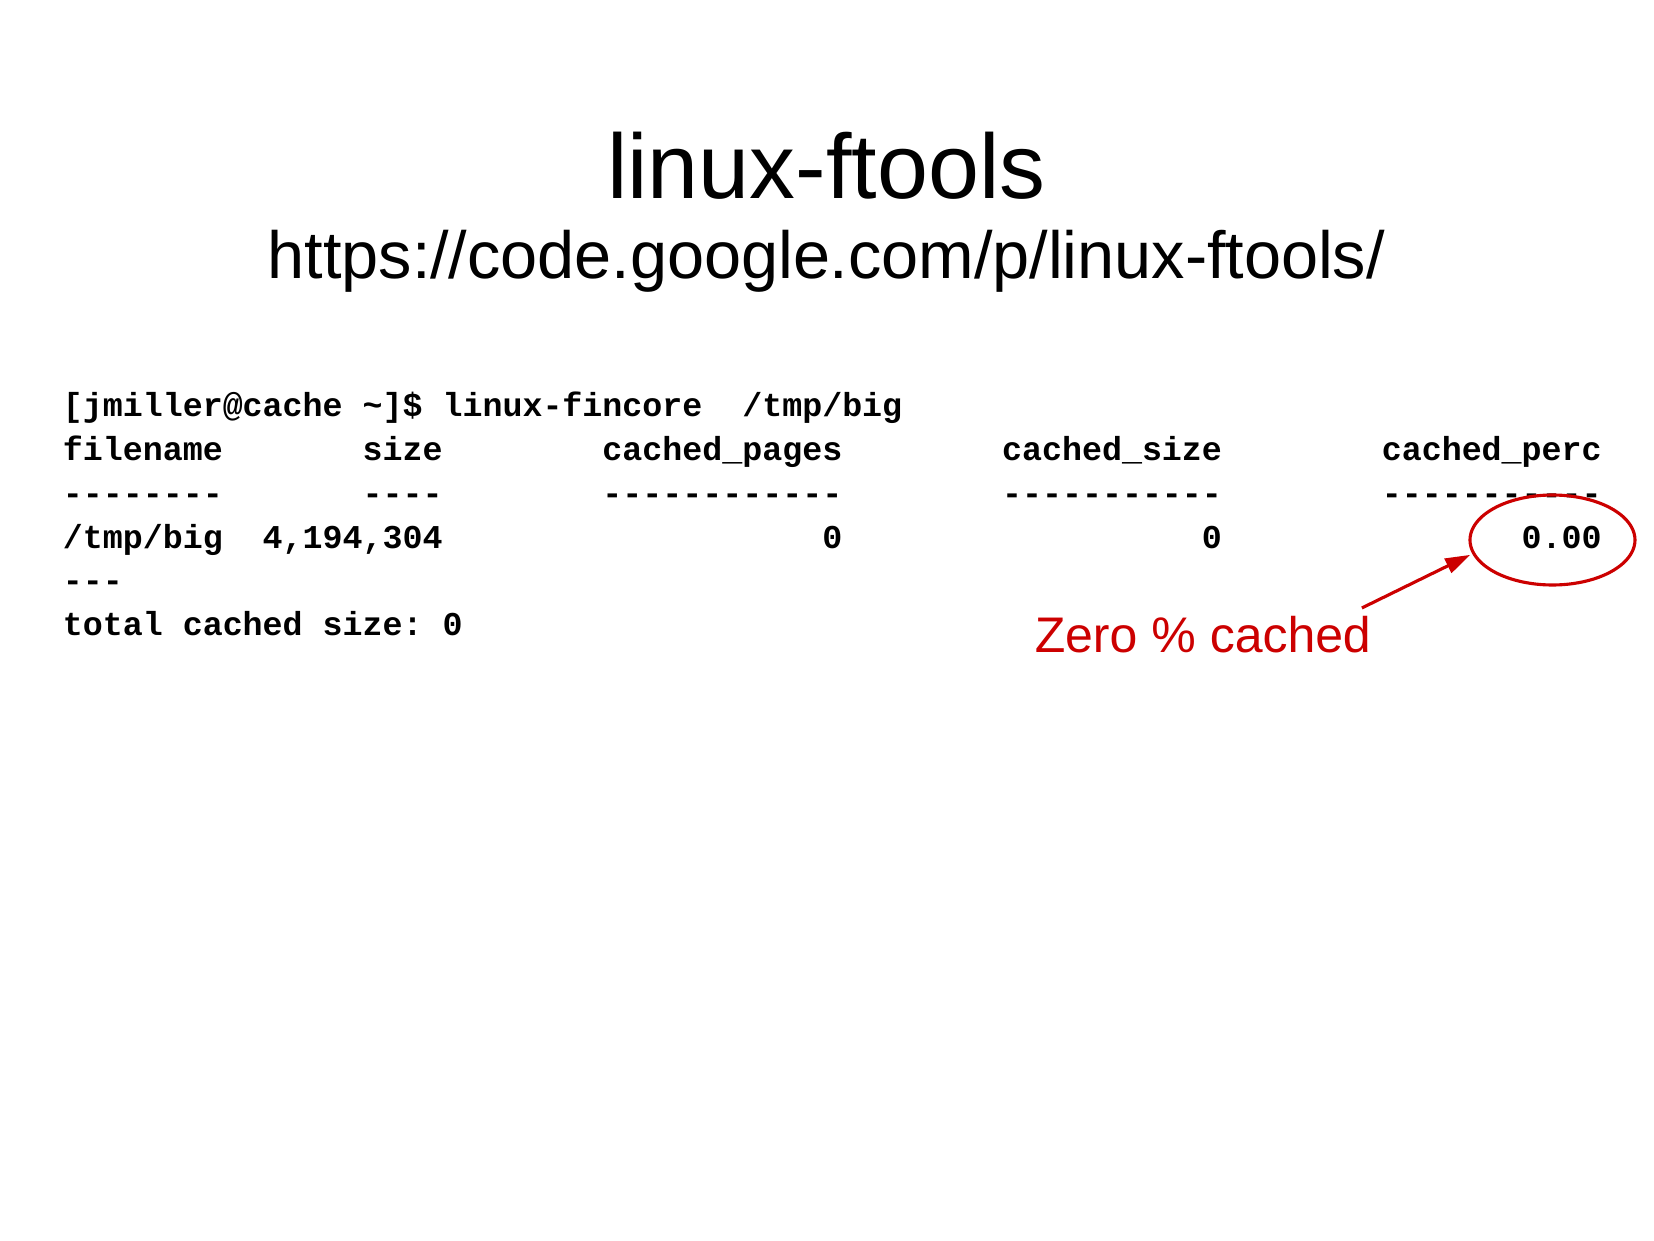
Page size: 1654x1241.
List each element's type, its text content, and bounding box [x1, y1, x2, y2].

list [jmiller@cache ~]$ linux-fincore /tmp/big filename size cached_pages cached_size cached_perc -------- ---- ------------ ----------- ----------- /tmp/big 4,194,304 0 0 0.00 --- total cached size: 0 [63, 389, 1654, 780]
text_box Zero % cached [1020, 600, 1386, 671]
title linux-ftools https://code.google.com/p/linux-ftools/ [82, 13, 1571, 293]
